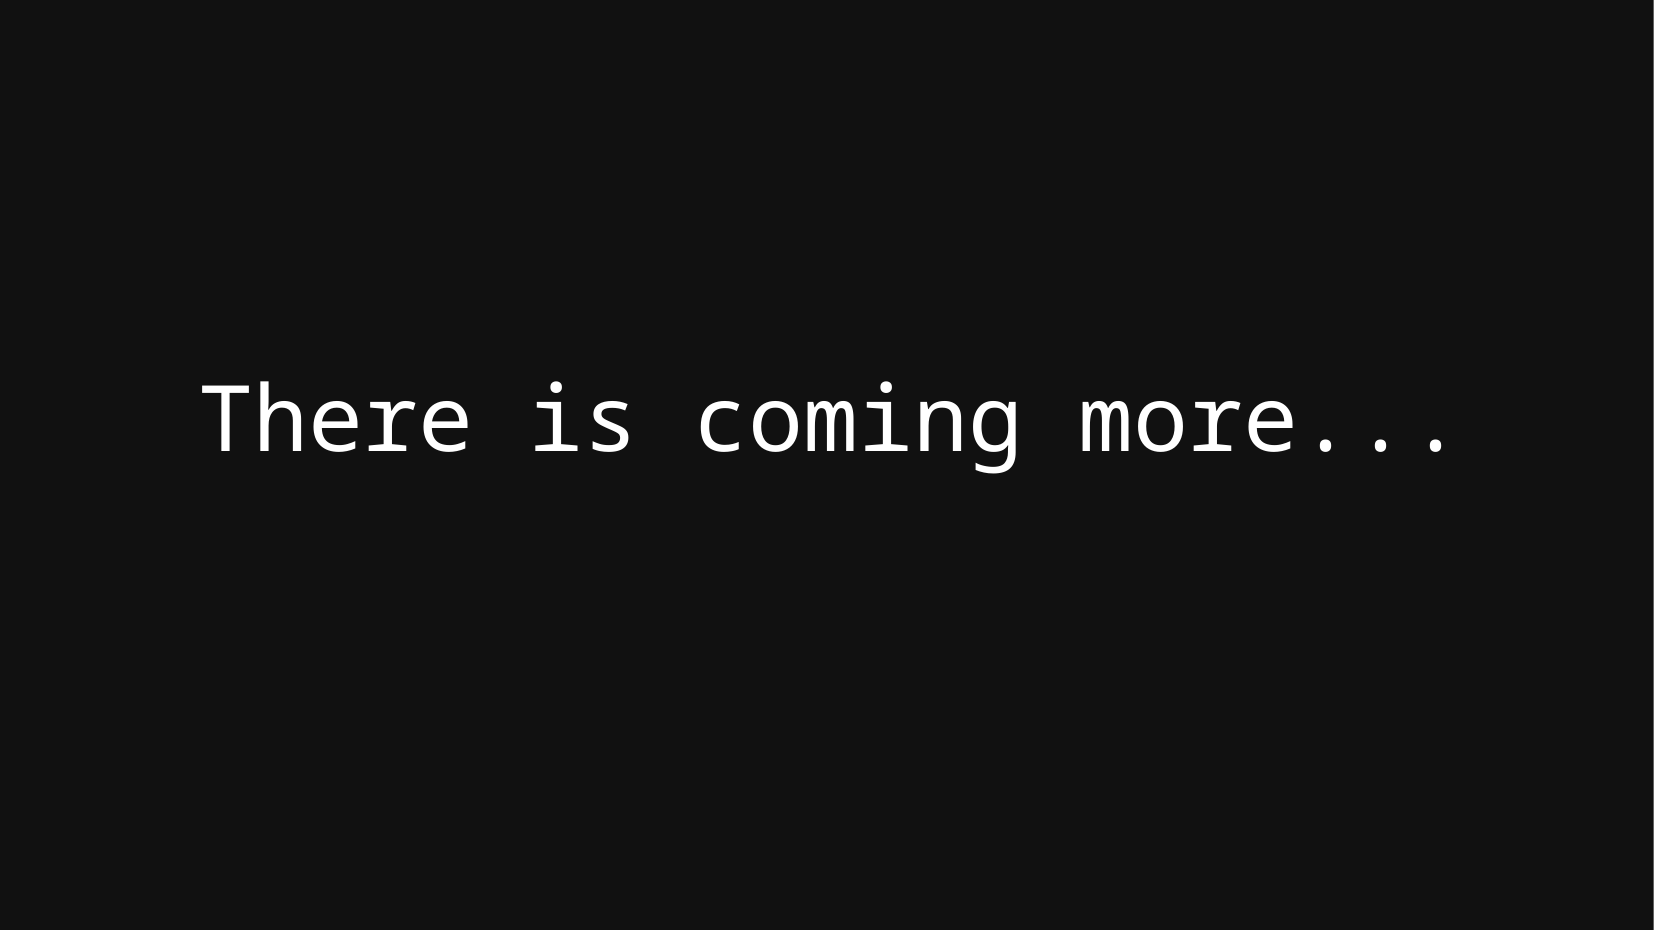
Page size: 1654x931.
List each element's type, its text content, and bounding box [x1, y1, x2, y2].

title There is coming more... [86, 337, 1576, 493]
